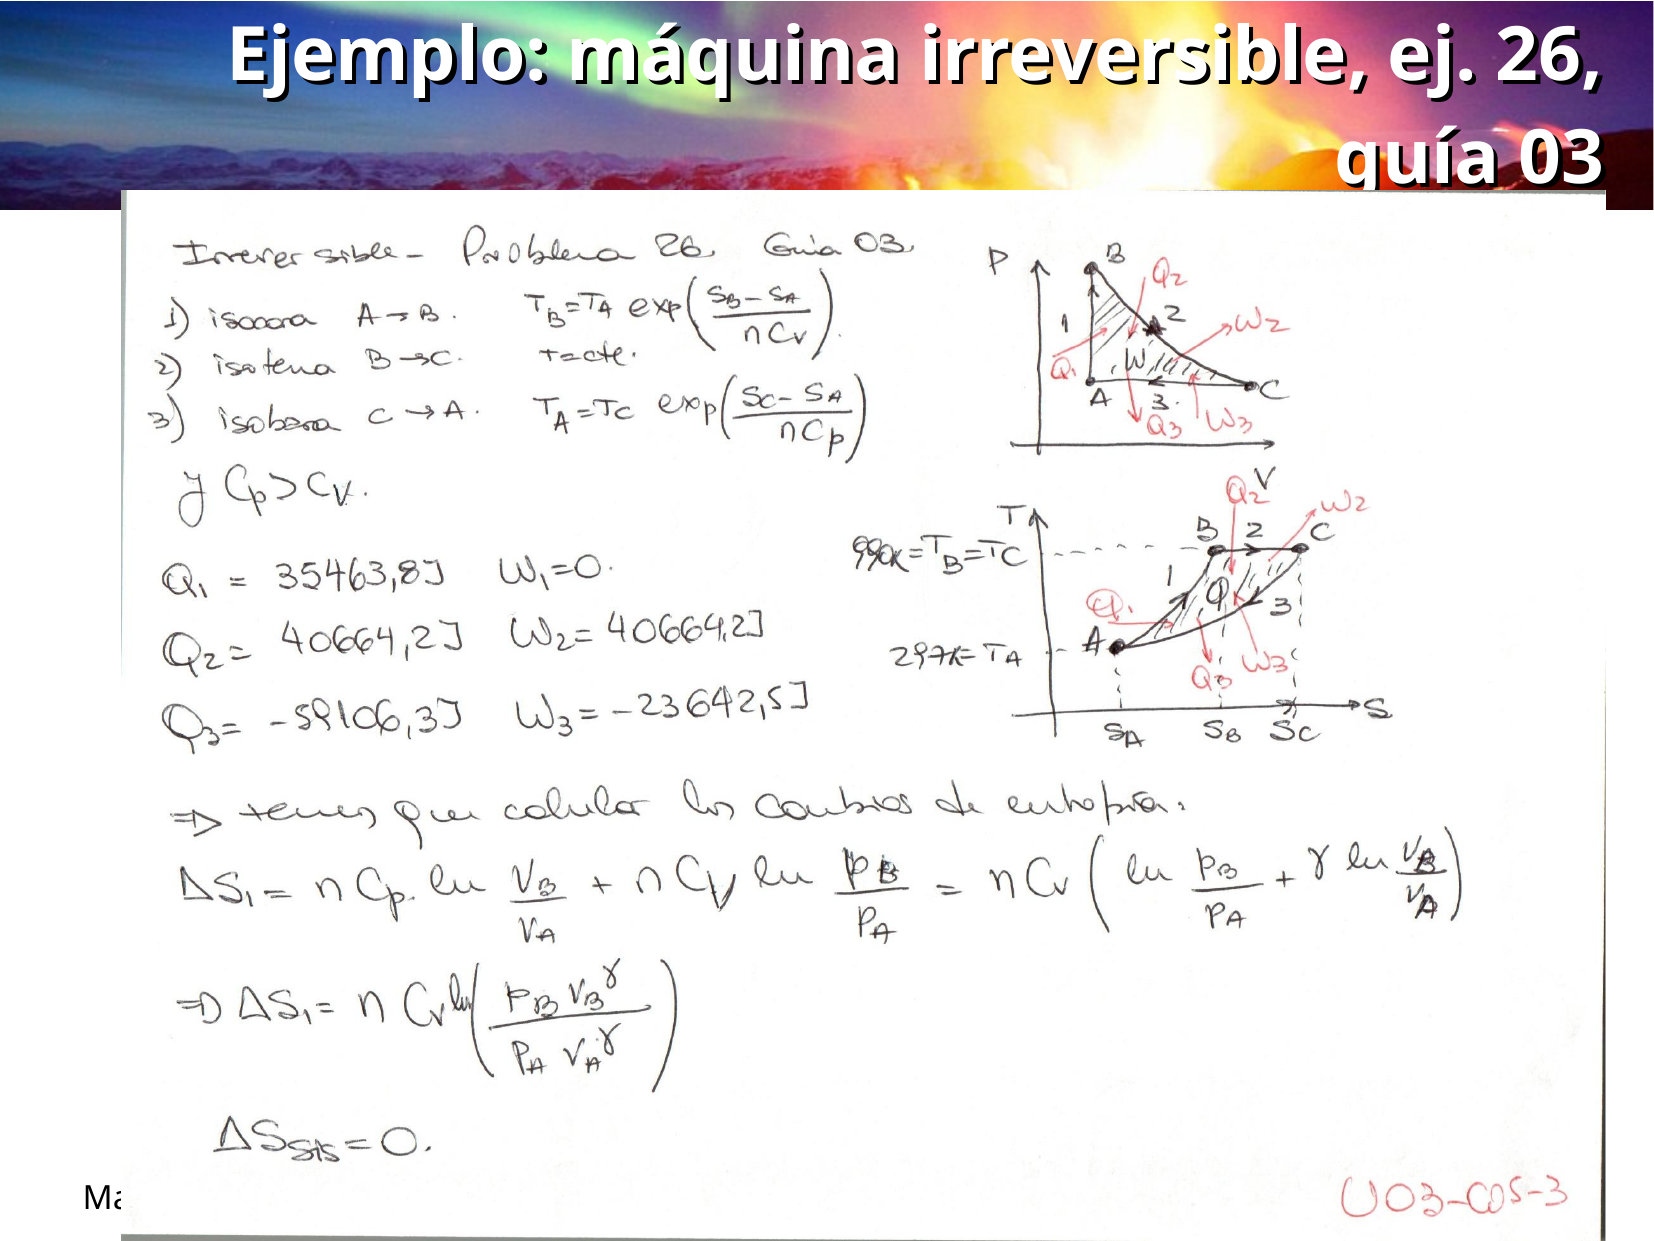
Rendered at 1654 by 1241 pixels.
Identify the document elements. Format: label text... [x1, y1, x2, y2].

picture [0, 1, 1654, 1241]
title Ejemplo: máquina irreversible, ej. 26, guía 03 [45, 15, 1606, 191]
